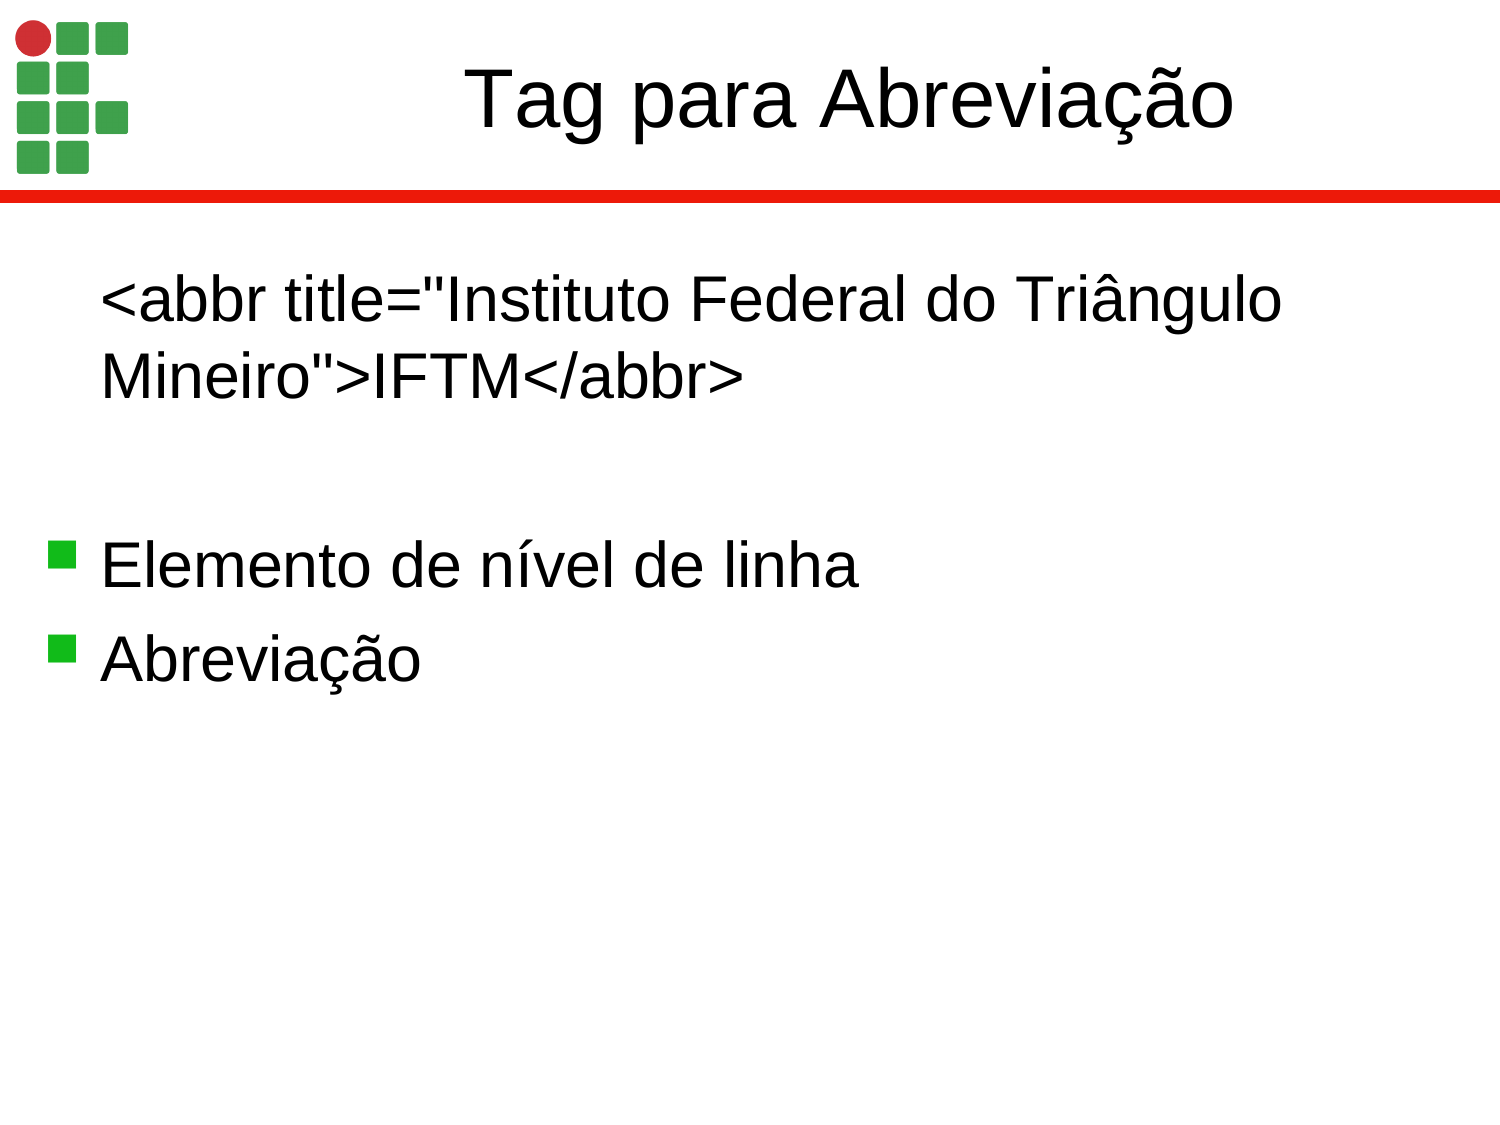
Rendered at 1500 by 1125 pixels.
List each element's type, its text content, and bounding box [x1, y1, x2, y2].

list <abbr title="Instituto Federal do Triângulo Mineiro">IFTM</abbr> Elemento de nível de linha Abreviação [29, 207, 1471, 1087]
picture [14, 16, 130, 178]
title Tag para Abreviação [230, 0, 1471, 202]
